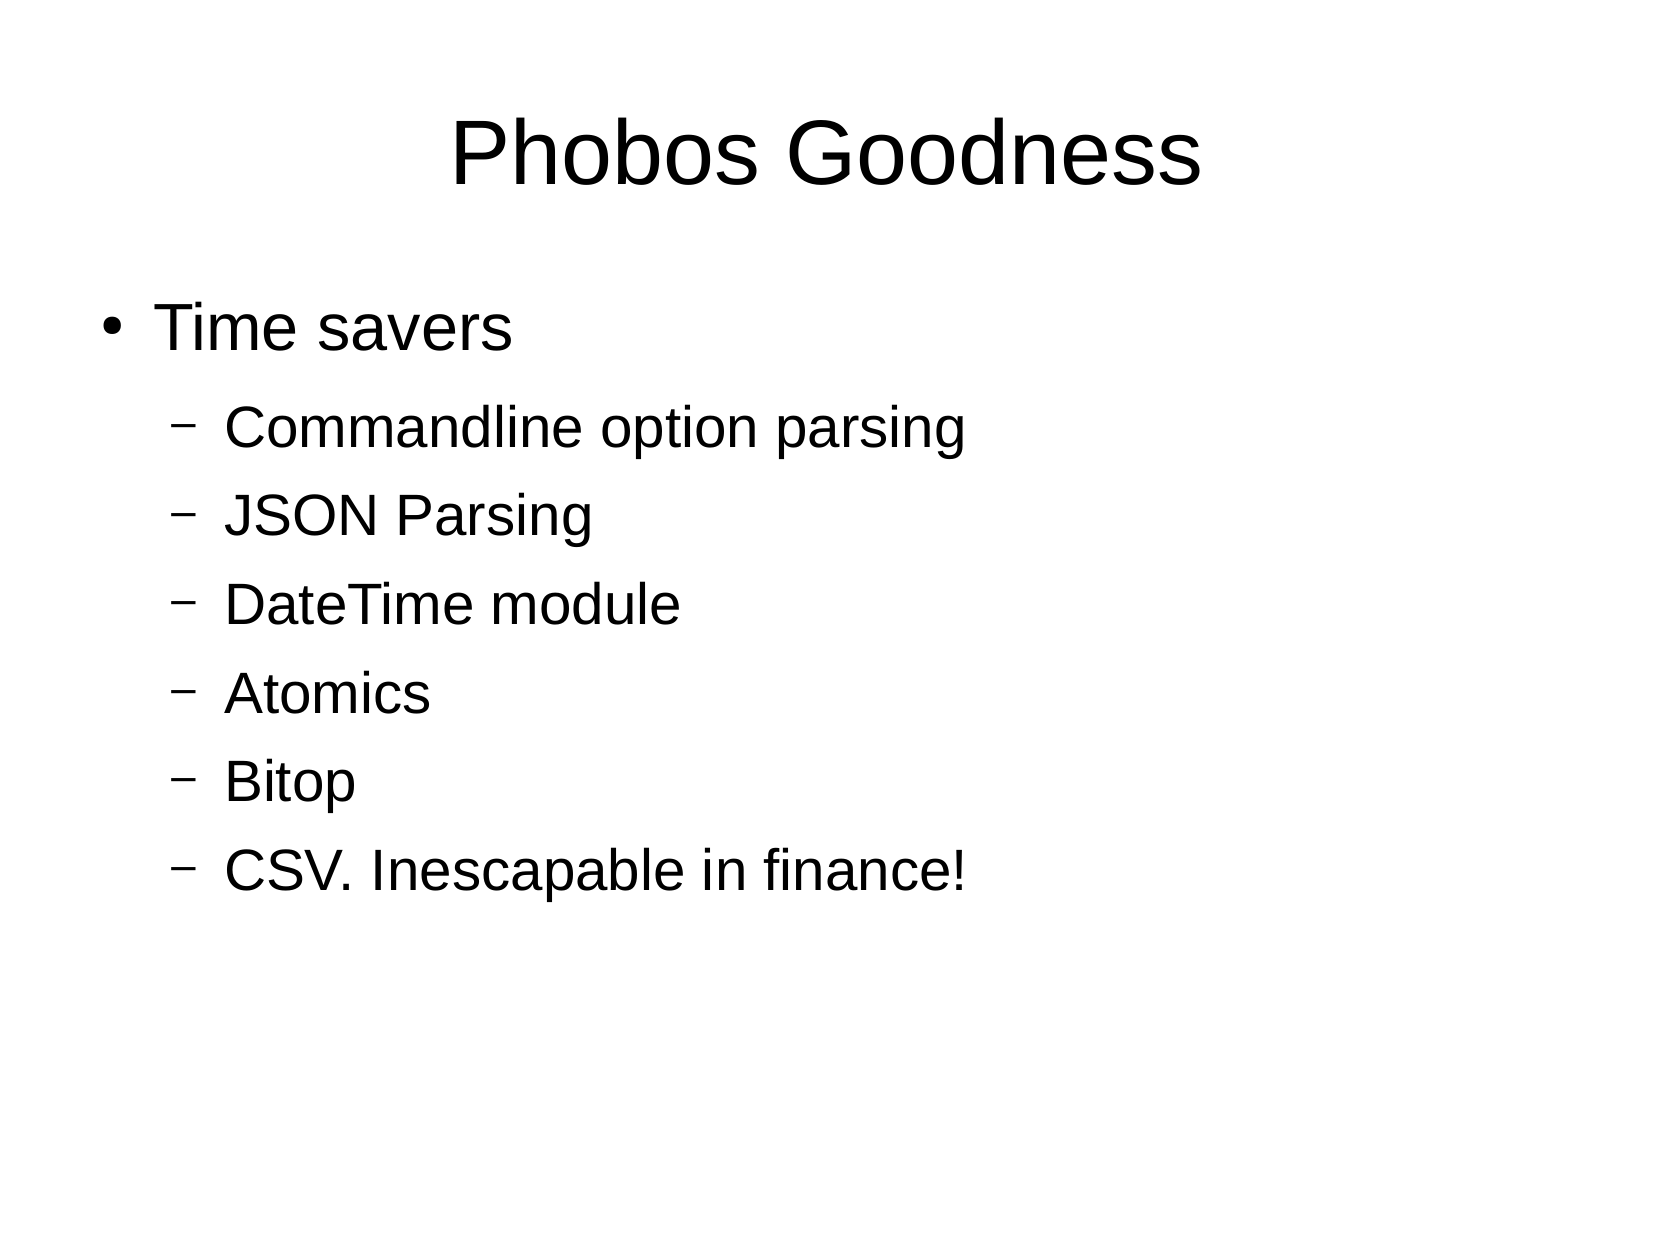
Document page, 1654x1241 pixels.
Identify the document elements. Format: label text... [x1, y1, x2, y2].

title Phobos Goodness [82, 49, 1571, 257]
list Time savers Commandline option parsing JSON Parsing DateTime module Atomics Bitop CSV. Inescapable in finance! [82, 290, 1571, 1010]
